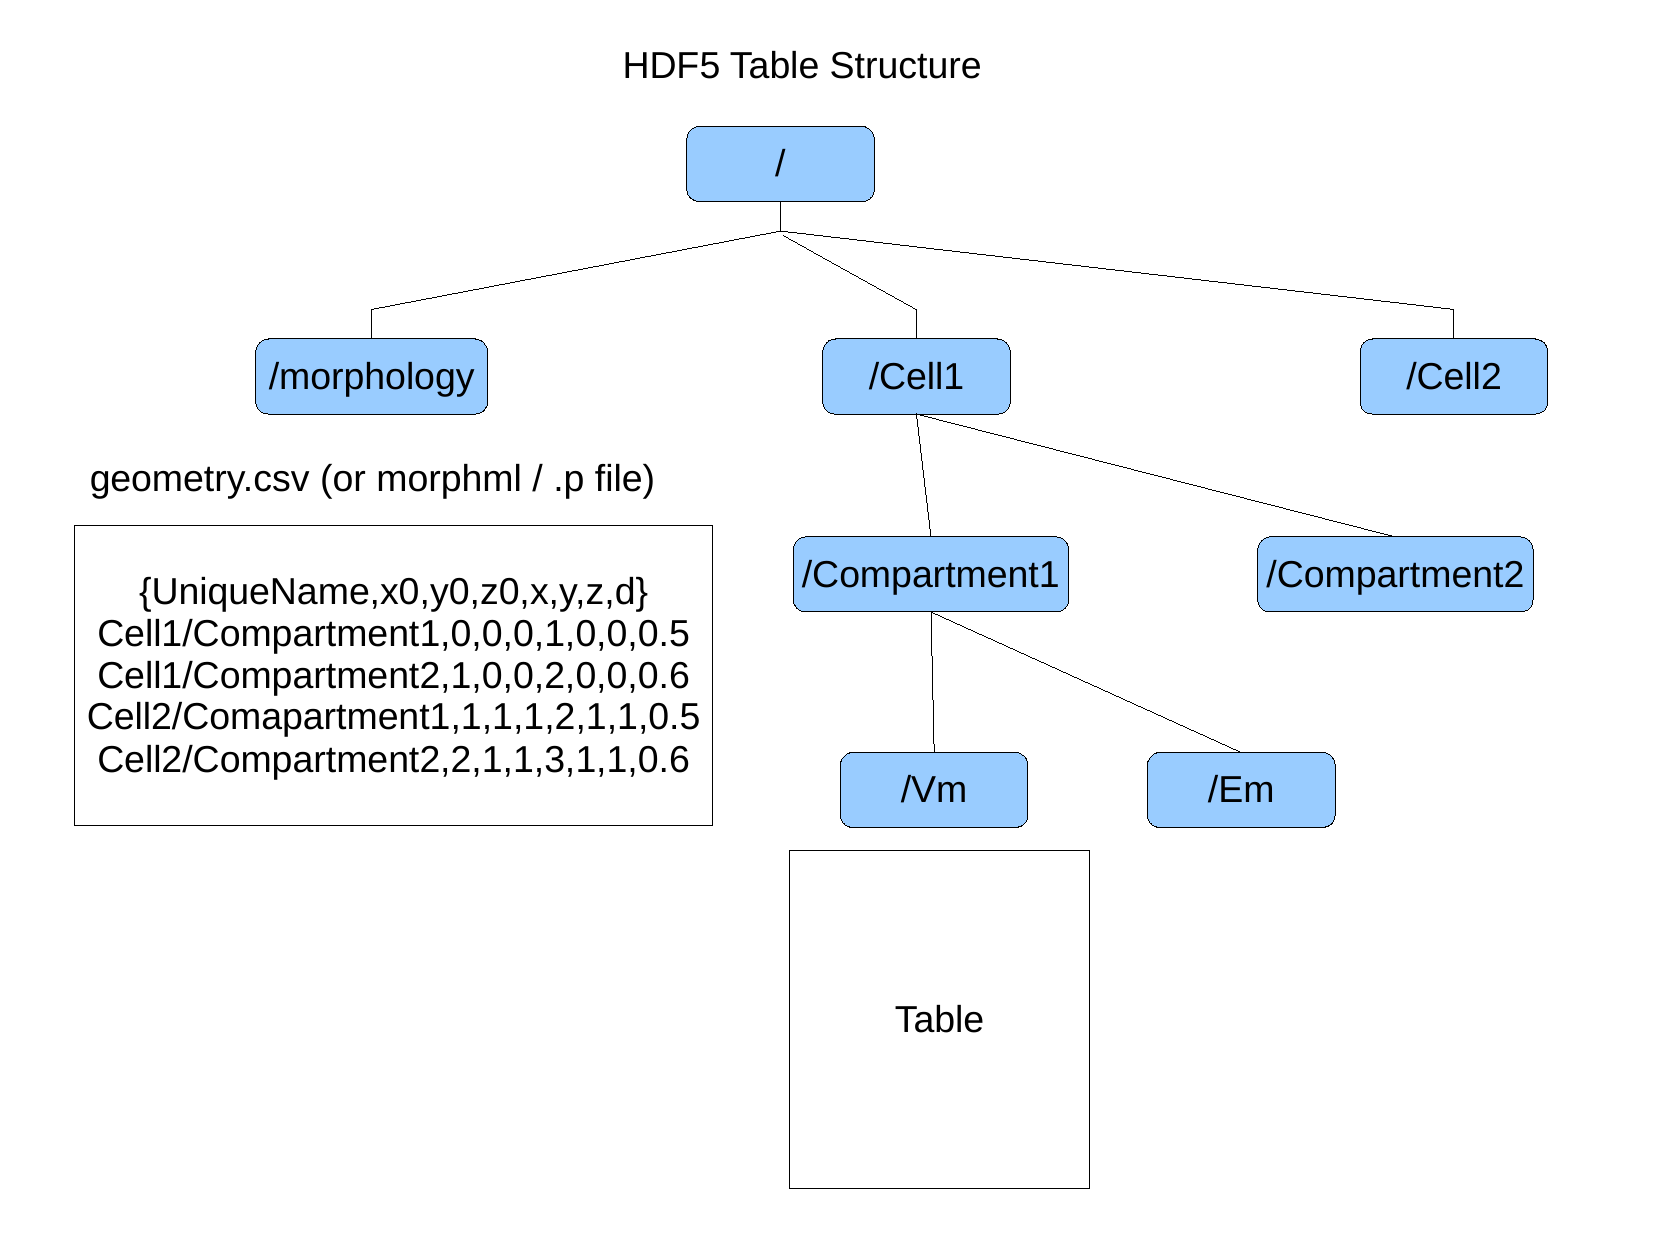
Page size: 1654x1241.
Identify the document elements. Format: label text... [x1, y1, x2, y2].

text_box /Cell2 [1360, 338, 1548, 415]
text_box {UniqueName,x0,y0,z0,x,y,z,d} Cell1/Compartment1,0,0,0,1,0,0,0.5 Cell1/Compartment2,1,0,0,2,0,0,0.6 Cell2/Comapartment1,1,1,1,2,1,1,0.5 Cell2/Compartment2,2,1,1,3,1,1,0.6 [74, 525, 713, 826]
text_box geometry.csv (or morphml / .p file) [75, 450, 751, 507]
text_box HDF5 Table Structure [607, 37, 1171, 95]
text_box /Cell1 [822, 338, 1011, 415]
text_box /morphology [255, 338, 488, 415]
text_box / [686, 126, 875, 202]
text_box /Vm [840, 752, 1028, 828]
text_box /Compartment1 [793, 536, 1069, 612]
text_box /Compartment2 [1257, 536, 1534, 612]
text_box Table [789, 850, 1090, 1189]
text_box /Em [1147, 752, 1336, 828]
